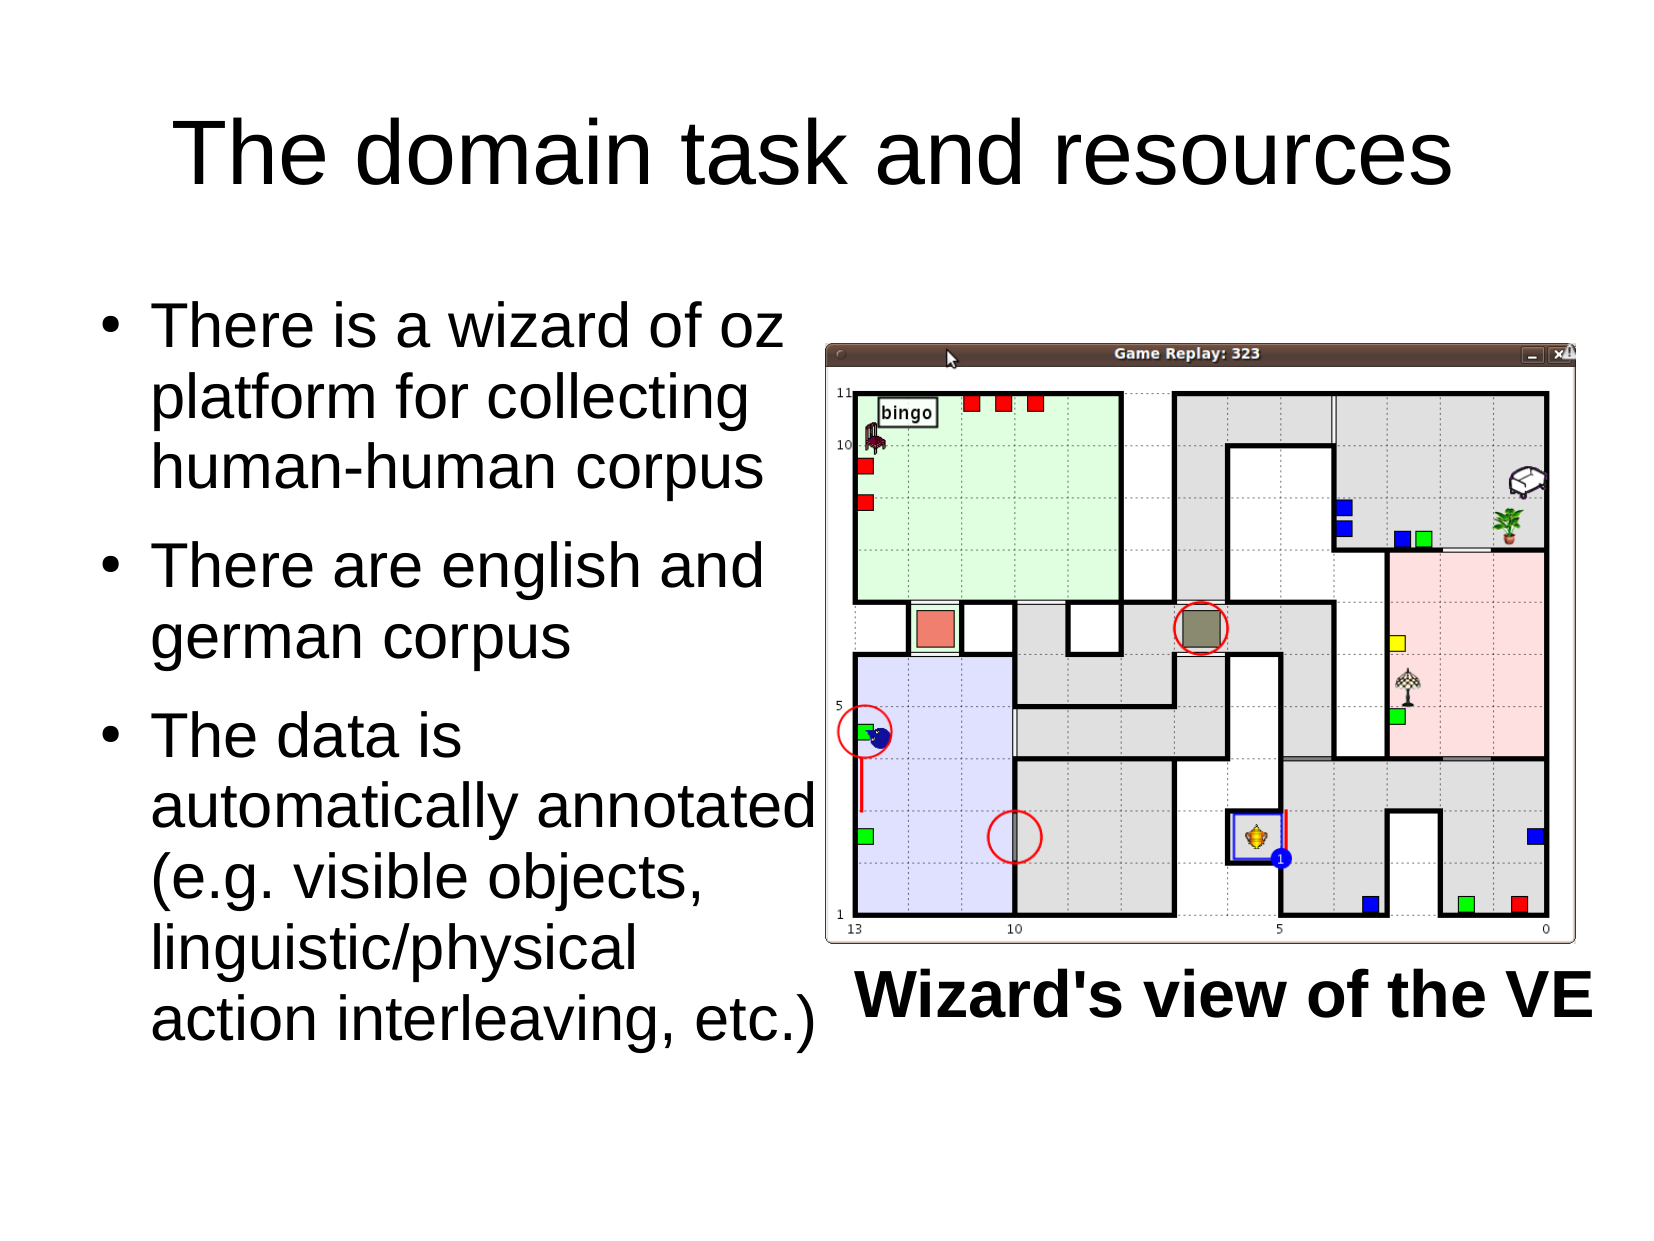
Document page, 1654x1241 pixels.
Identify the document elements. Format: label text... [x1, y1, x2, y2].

title The domain task and resources [82, 49, 1571, 257]
picture [825, 343, 1576, 944]
list There is a wizard of oz platform for collecting human-human corpus There are english and german corpus The data is automatically annotated (e.g. visible objects, linguistic/physical action interleaving, etc.) [82, 290, 826, 1201]
text_box Wizard's view of the VE [837, 949, 1613, 1051]
